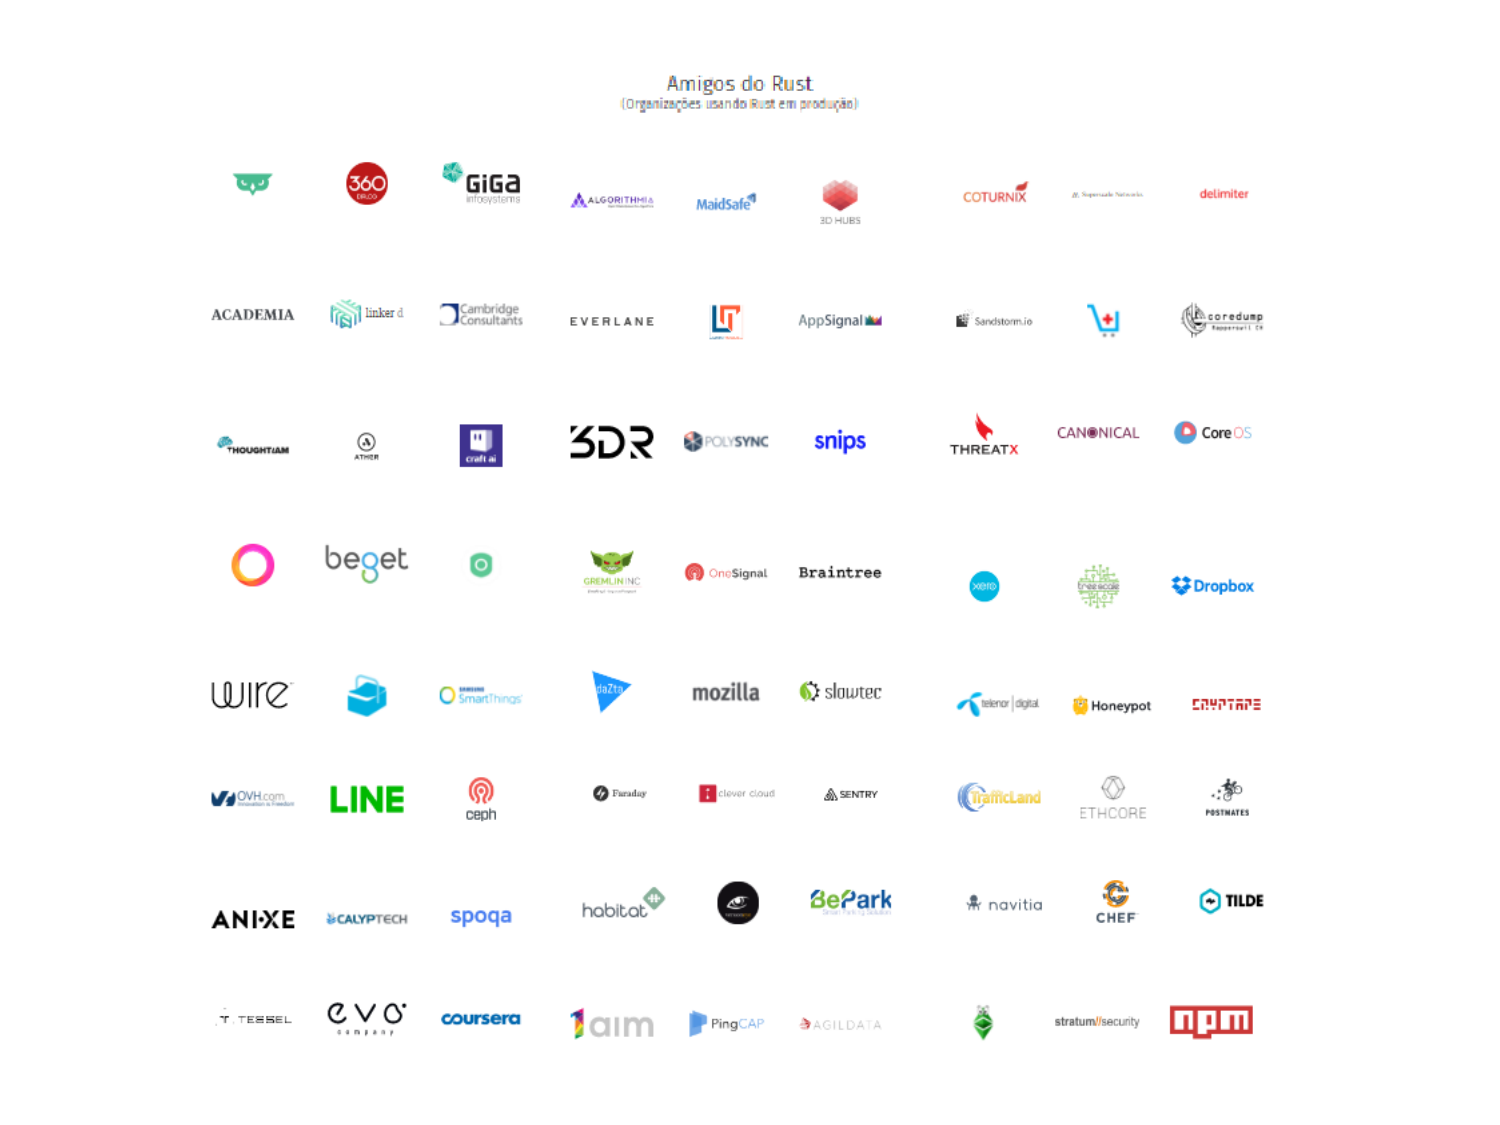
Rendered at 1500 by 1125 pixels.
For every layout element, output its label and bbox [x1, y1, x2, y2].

picture [177, 58, 1309, 1063]
